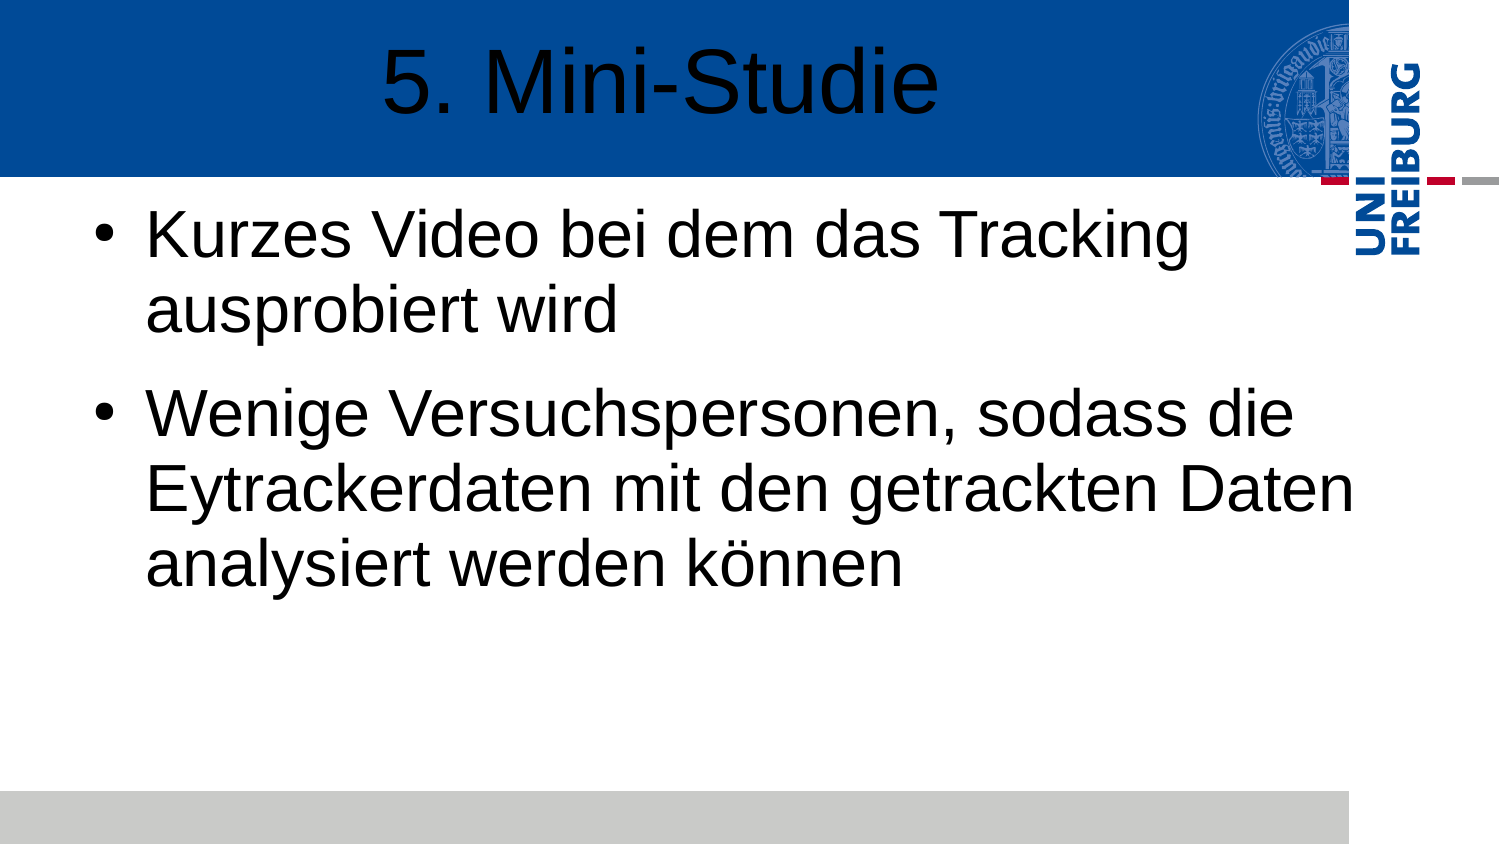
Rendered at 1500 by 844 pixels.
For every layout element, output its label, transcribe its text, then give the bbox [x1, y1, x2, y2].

list Kurzes Video bei dem das Tracking ausprobiert wird Wenige Versuchspersonen, sodass die Eytrackerdaten mit den getrackten Daten analysiert werden können [75, 197, 1425, 687]
title 5. Mini-Studie [88, 30, 1235, 134]
